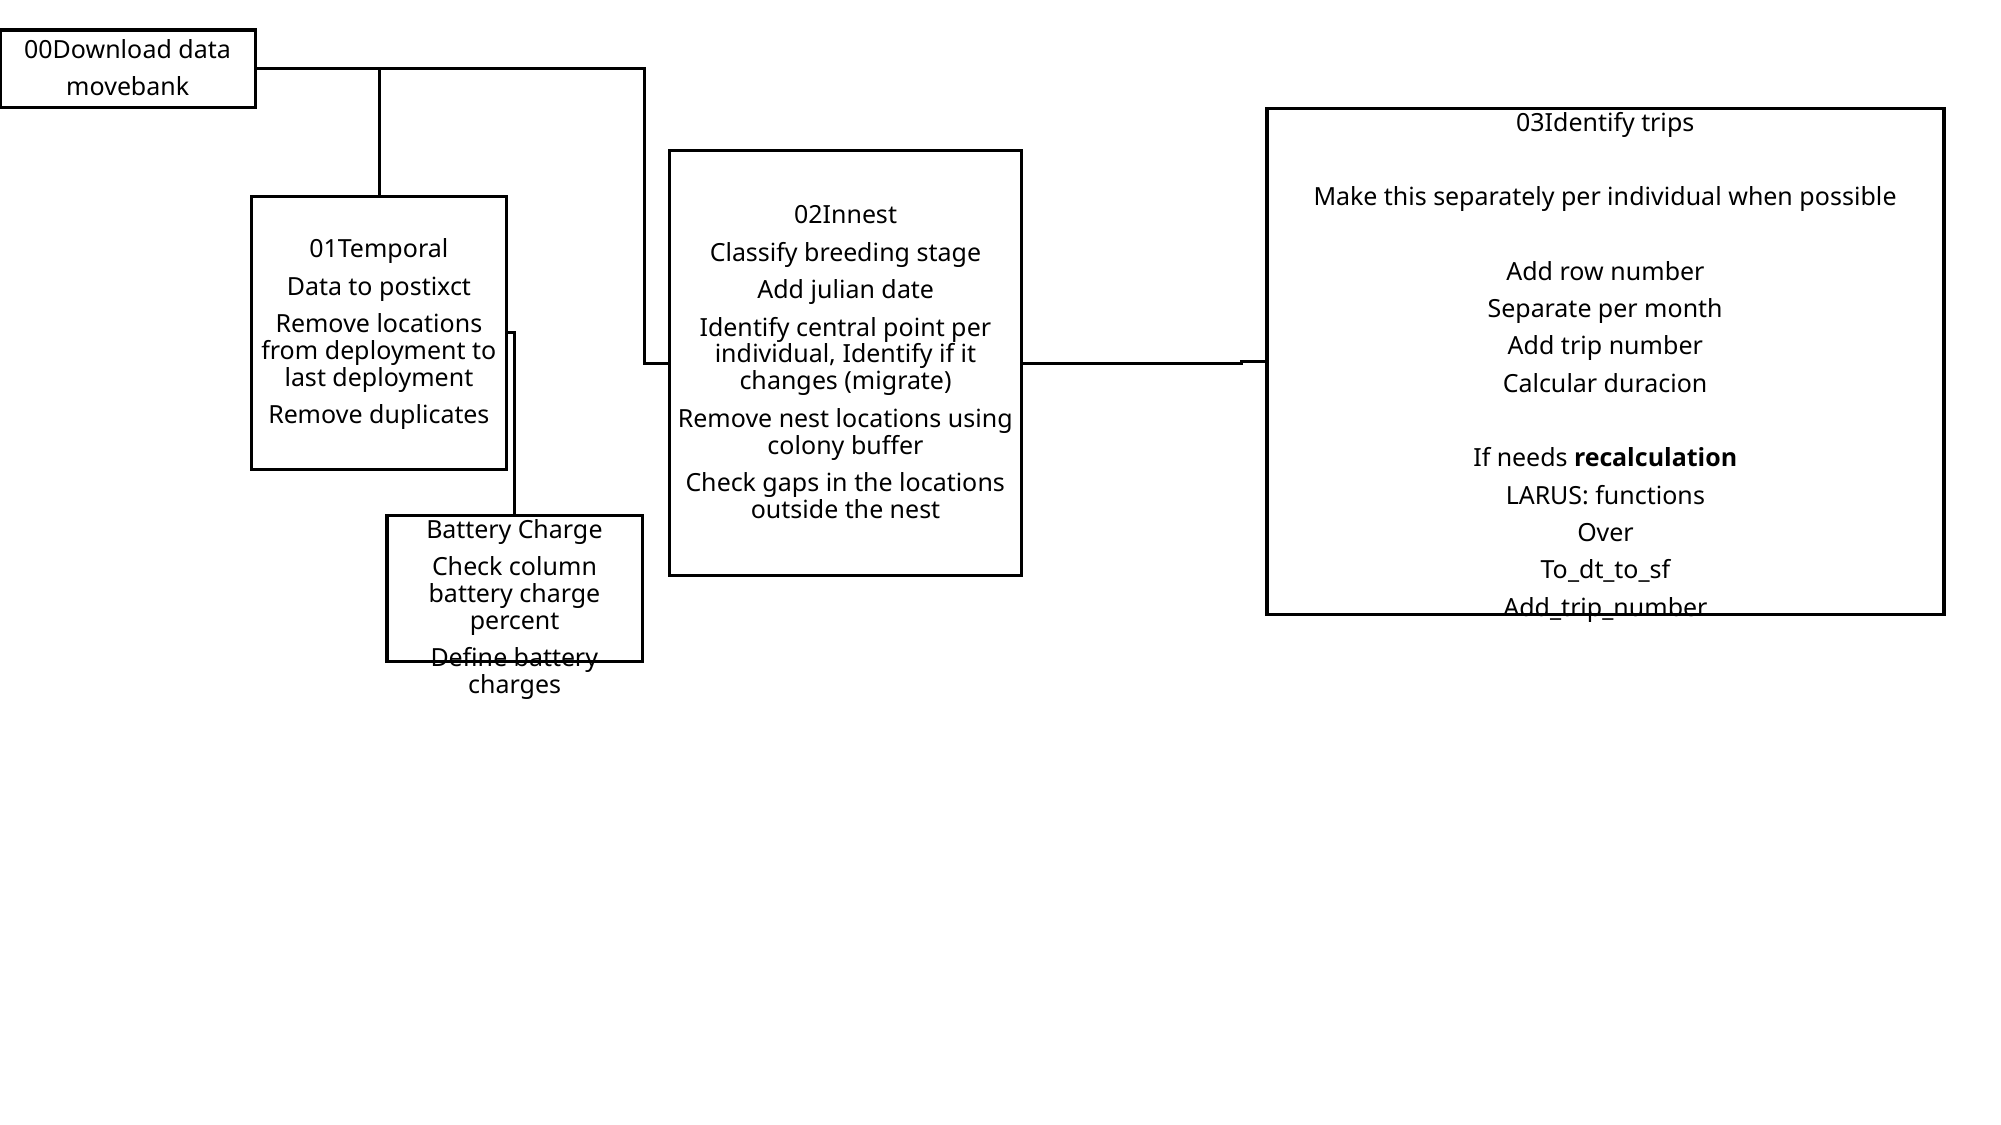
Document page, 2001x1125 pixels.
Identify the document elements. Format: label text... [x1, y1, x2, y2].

text_box 01Temporal Data to postixct Remove locations from deployment to last deployment Remove duplicates [251, 196, 507, 470]
text_box 00Download data movebank [0, 29, 256, 108]
text_box Battery Charge Check column battery charge percent Define battery charges [386, 515, 643, 662]
text_box 03Identify trips Make this separately per individual when possible Add row number Separate per month Add trip number Calcular duracion If needs recalculation LARUS: functions Over To_dt_to_sf Add_trip_number [1267, 108, 1945, 615]
text_box 02Innest Classify breeding stage Add julian date Identify central point per individual, Identify if it changes (migrate) Remove nest locations using colony buffer Check gaps in the locations outside the nest [669, 150, 1022, 576]
